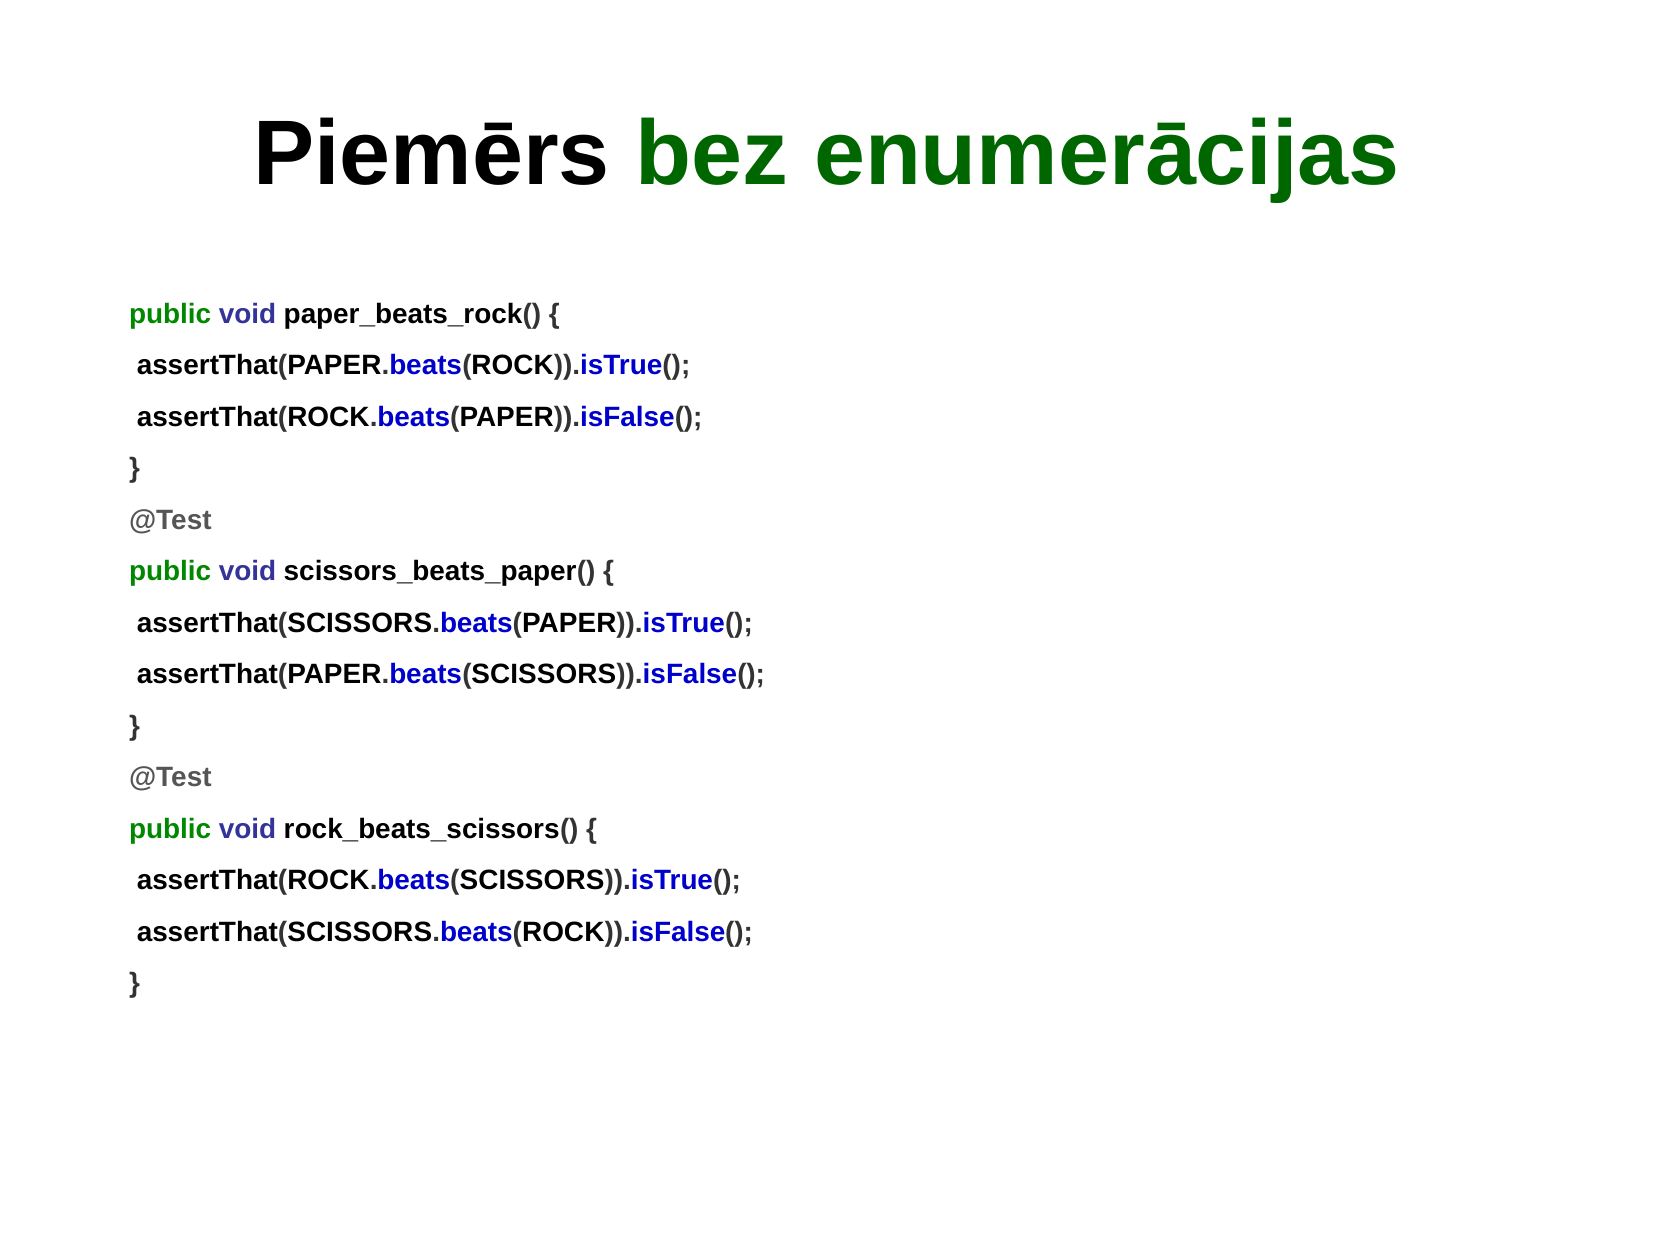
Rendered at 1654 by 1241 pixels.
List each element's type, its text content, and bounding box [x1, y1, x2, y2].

title Piemērs bez enumerācijas [82, 49, 1571, 257]
list public void paper_beats_rock() { assertThat(PAPER.beats(ROCK)).isTrue(); assertThat(ROCK.beats(PAPER)).isFalse(); } @Test public void scissors_beats_paper() { assertThat(SCISSORS.beats(PAPER)).isTrue(); assertThat(PAPER.beats(SCISSORS)).isFalse(); } @Test public void rock_beats_scissors() { assertThat(ROCK.beats(SCISSORS)).isTrue(); assertThat(SCISSORS.beats(ROCK)).isFalse(); } [82, 290, 1538, 1010]
